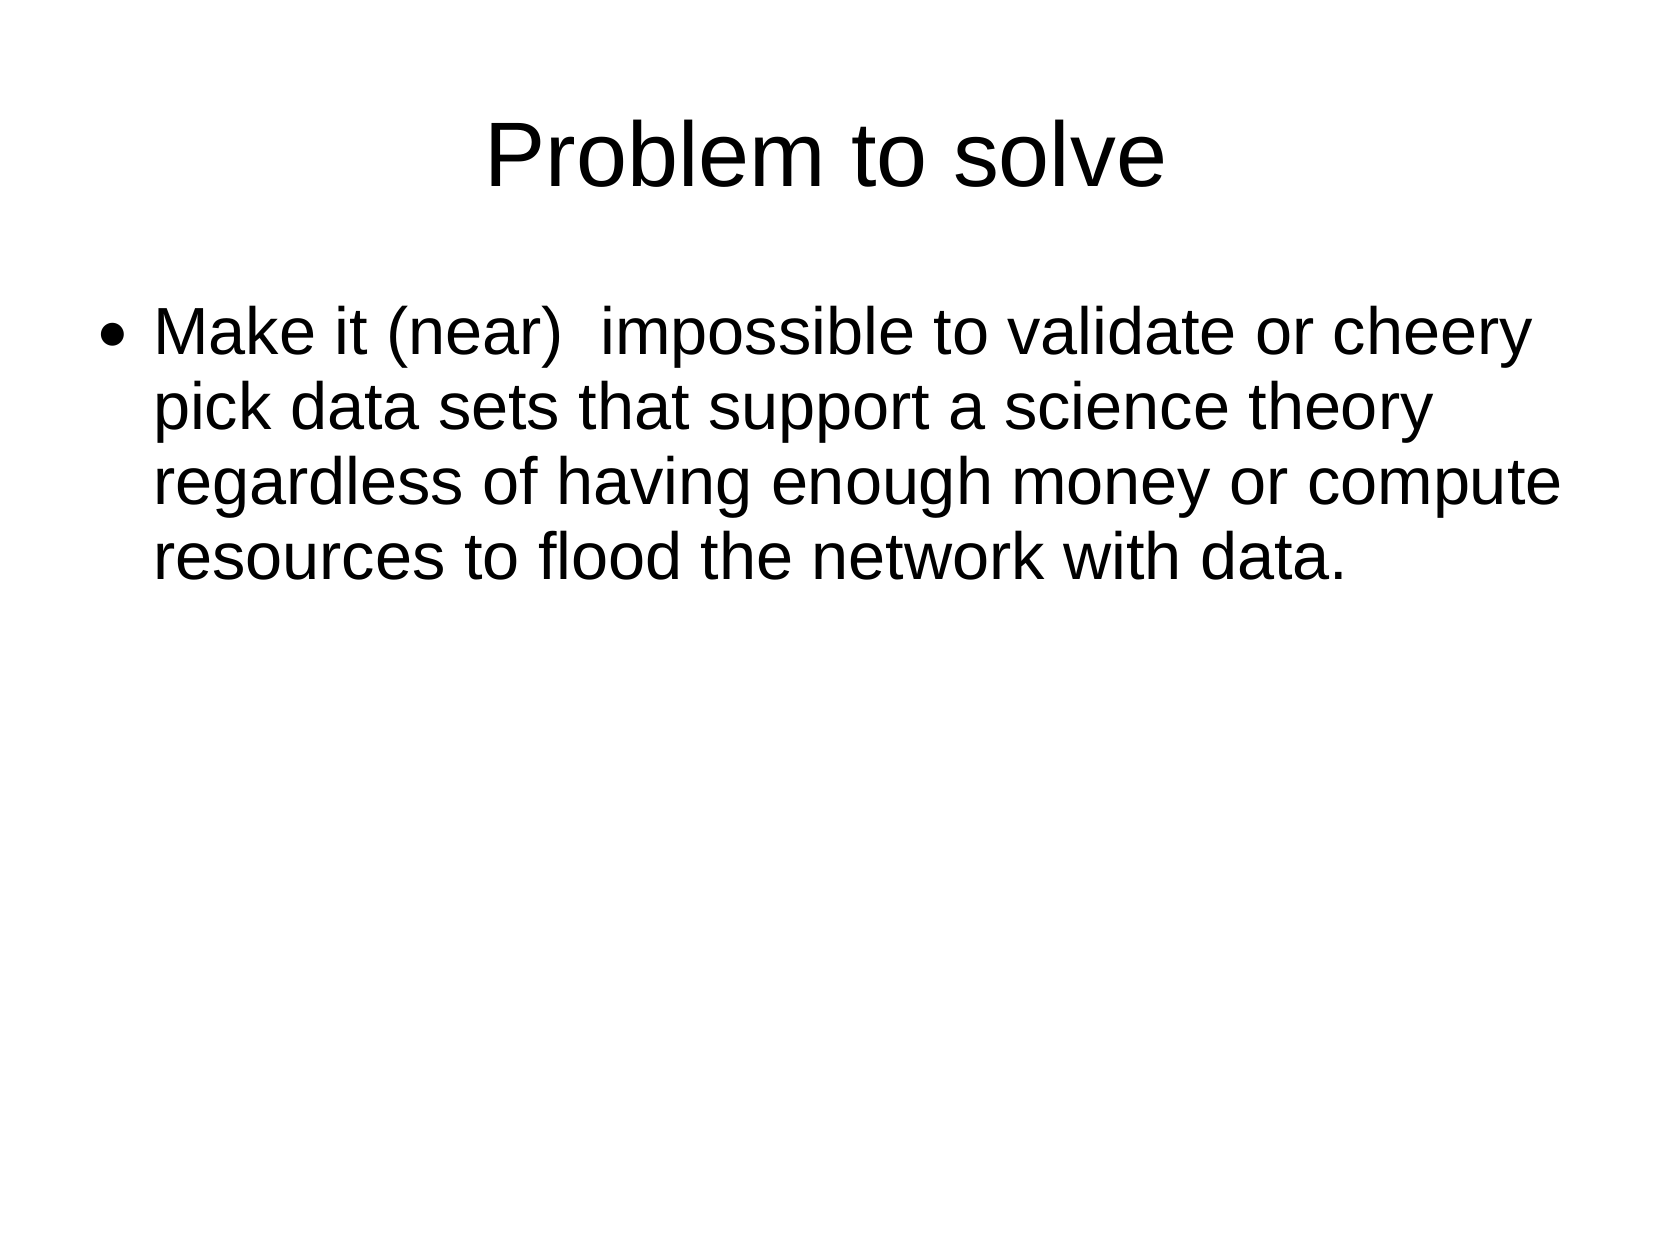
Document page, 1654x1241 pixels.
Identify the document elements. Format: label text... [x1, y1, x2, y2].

list Make it (near) impossible to validate or cheery pick data sets that support a science theory regardless of having enough money or compute resources to flood the network with data. [82, 290, 1571, 1010]
title Problem to solve [82, 49, 1571, 257]
